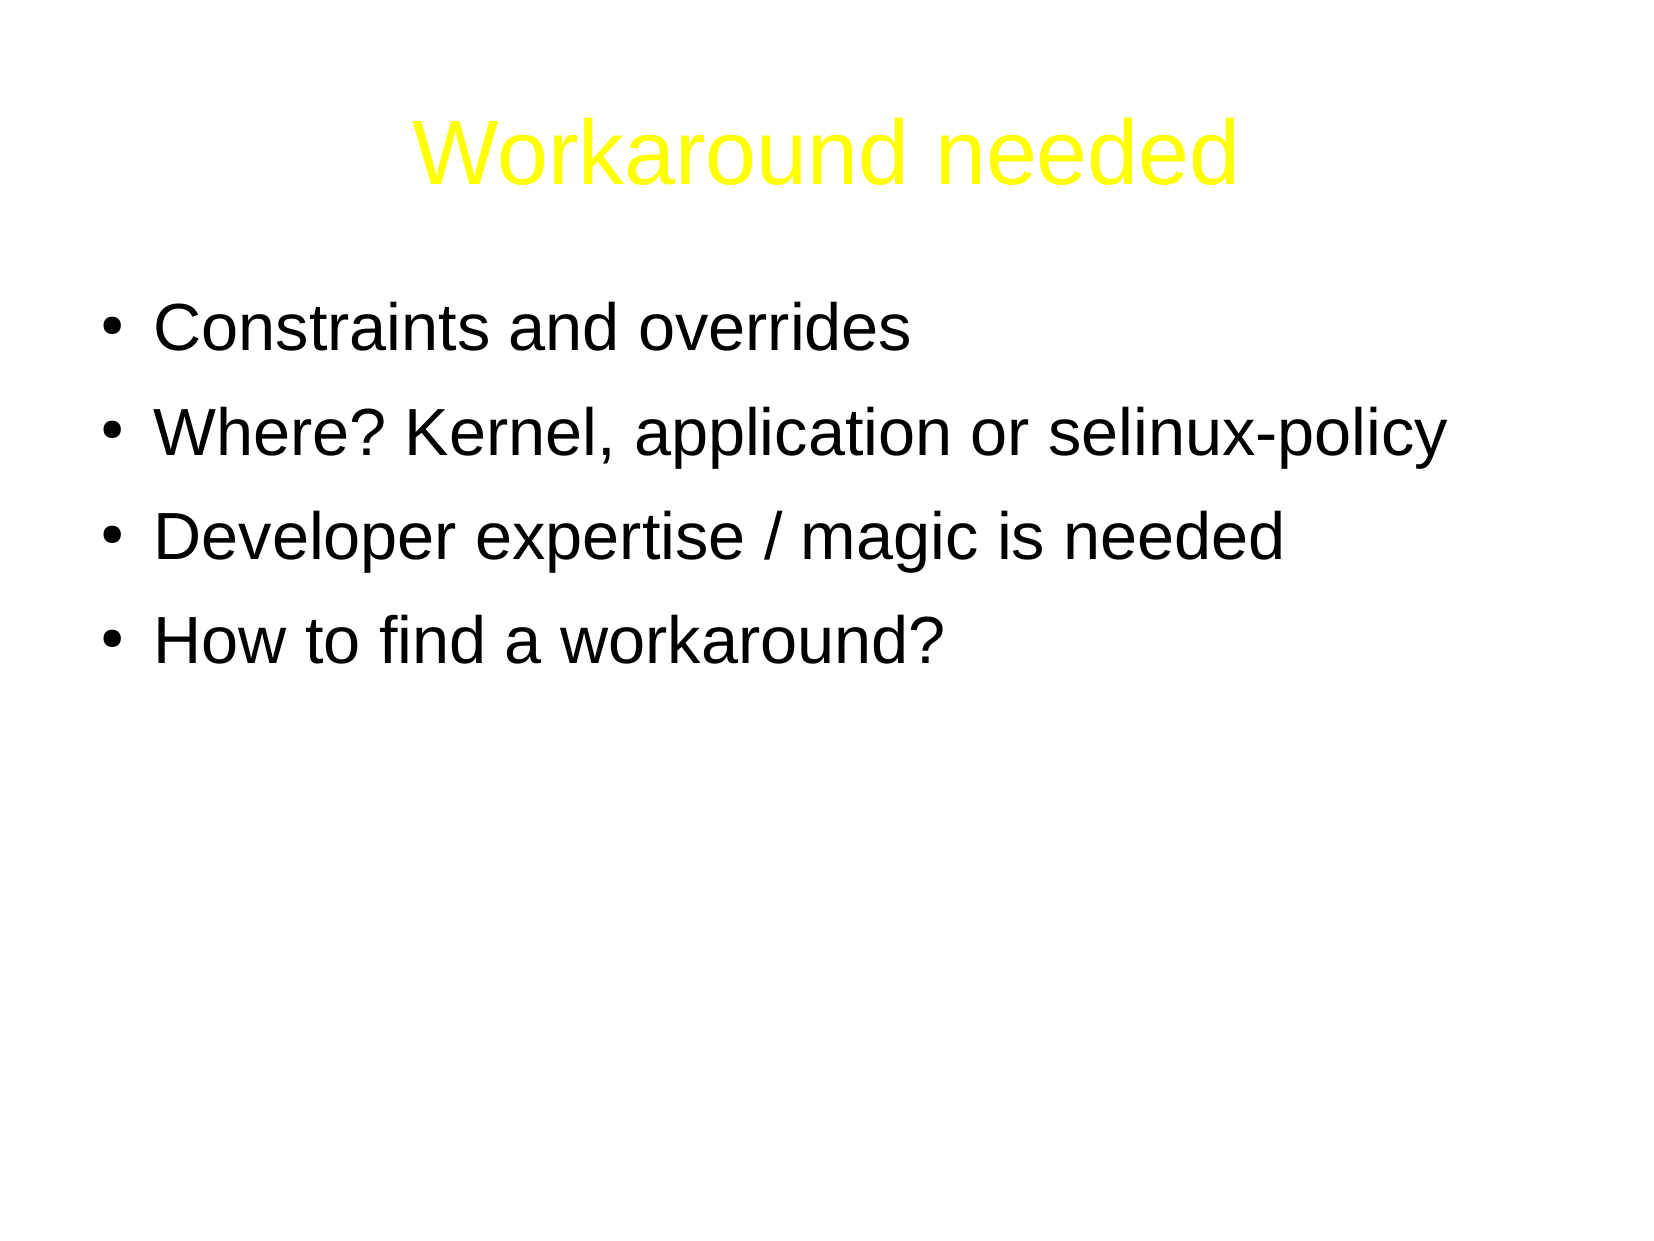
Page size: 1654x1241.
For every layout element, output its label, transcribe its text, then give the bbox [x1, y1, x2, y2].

list Constraints and overrides Where? Kernel, application or selinux-policy Developer expertise / magic is needed How to find a workaround? [82, 290, 1571, 1010]
title Workaround needed [82, 49, 1571, 257]
